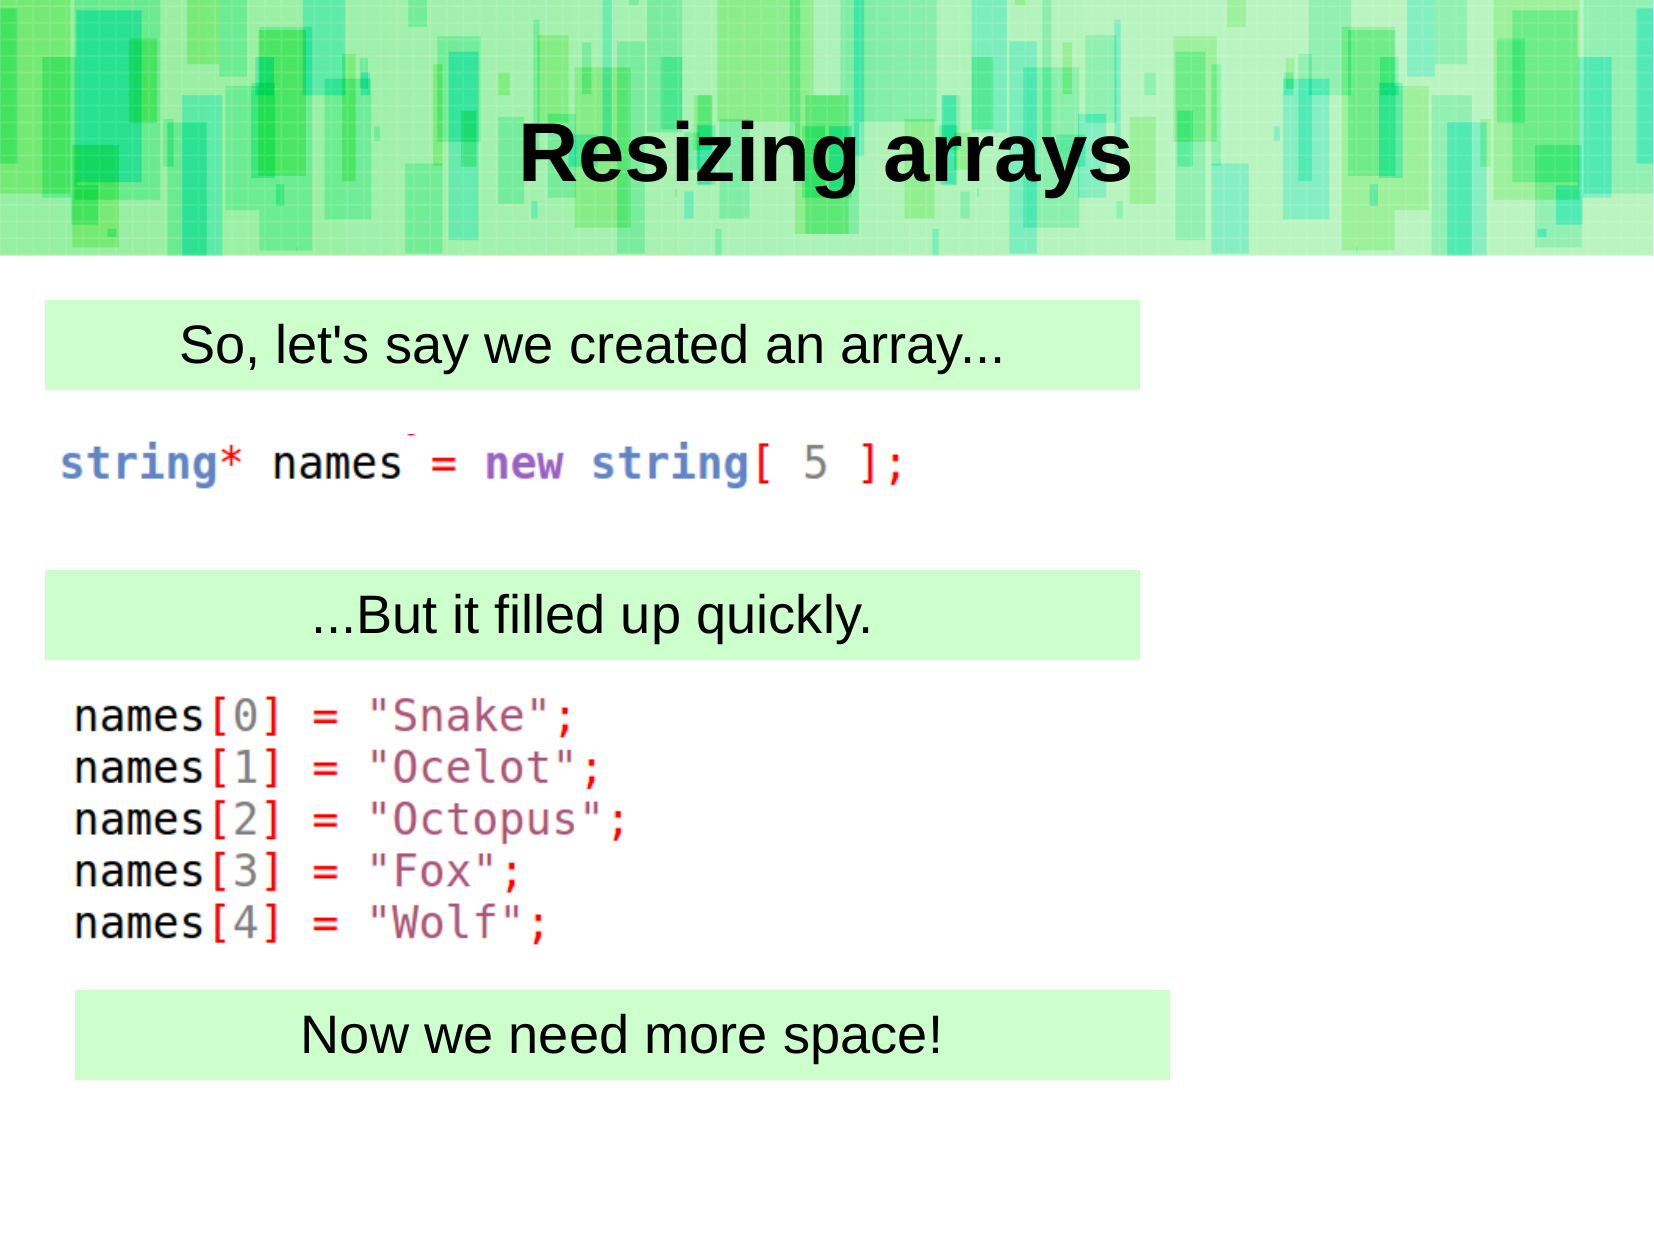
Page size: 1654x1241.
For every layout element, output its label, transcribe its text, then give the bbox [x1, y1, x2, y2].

text_box Now we need more space! [75, 990, 1171, 1081]
picture [0, 0, 1654, 1241]
text_box ...But it filled up quickly. [45, 570, 1141, 661]
title Resizing arrays [82, 49, 1571, 257]
text_box So, let's say we created an array... [45, 300, 1141, 391]
